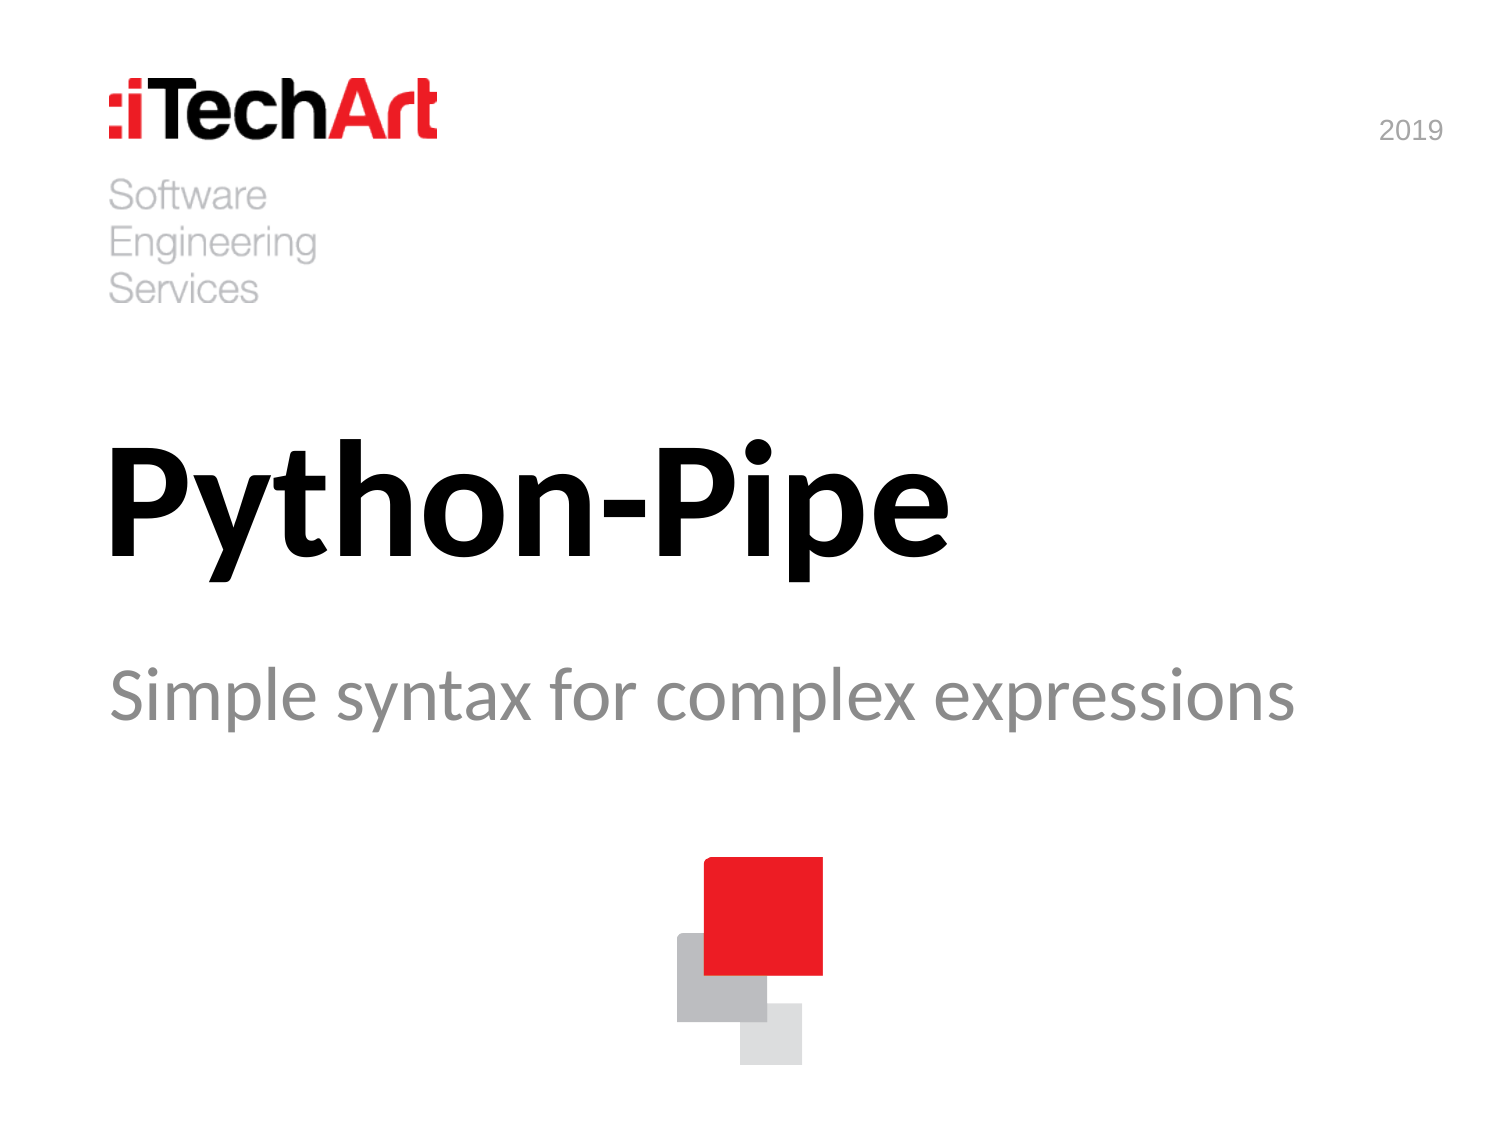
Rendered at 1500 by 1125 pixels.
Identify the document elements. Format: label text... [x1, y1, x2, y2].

picture [109, 78, 437, 303]
text_box 2019 [1119, 103, 1459, 154]
subtitle Simple syntax for complex expressions [94, 668, 1381, 787]
title Python-Pipe [88, 420, 1396, 662]
picture [677, 857, 823, 1065]
